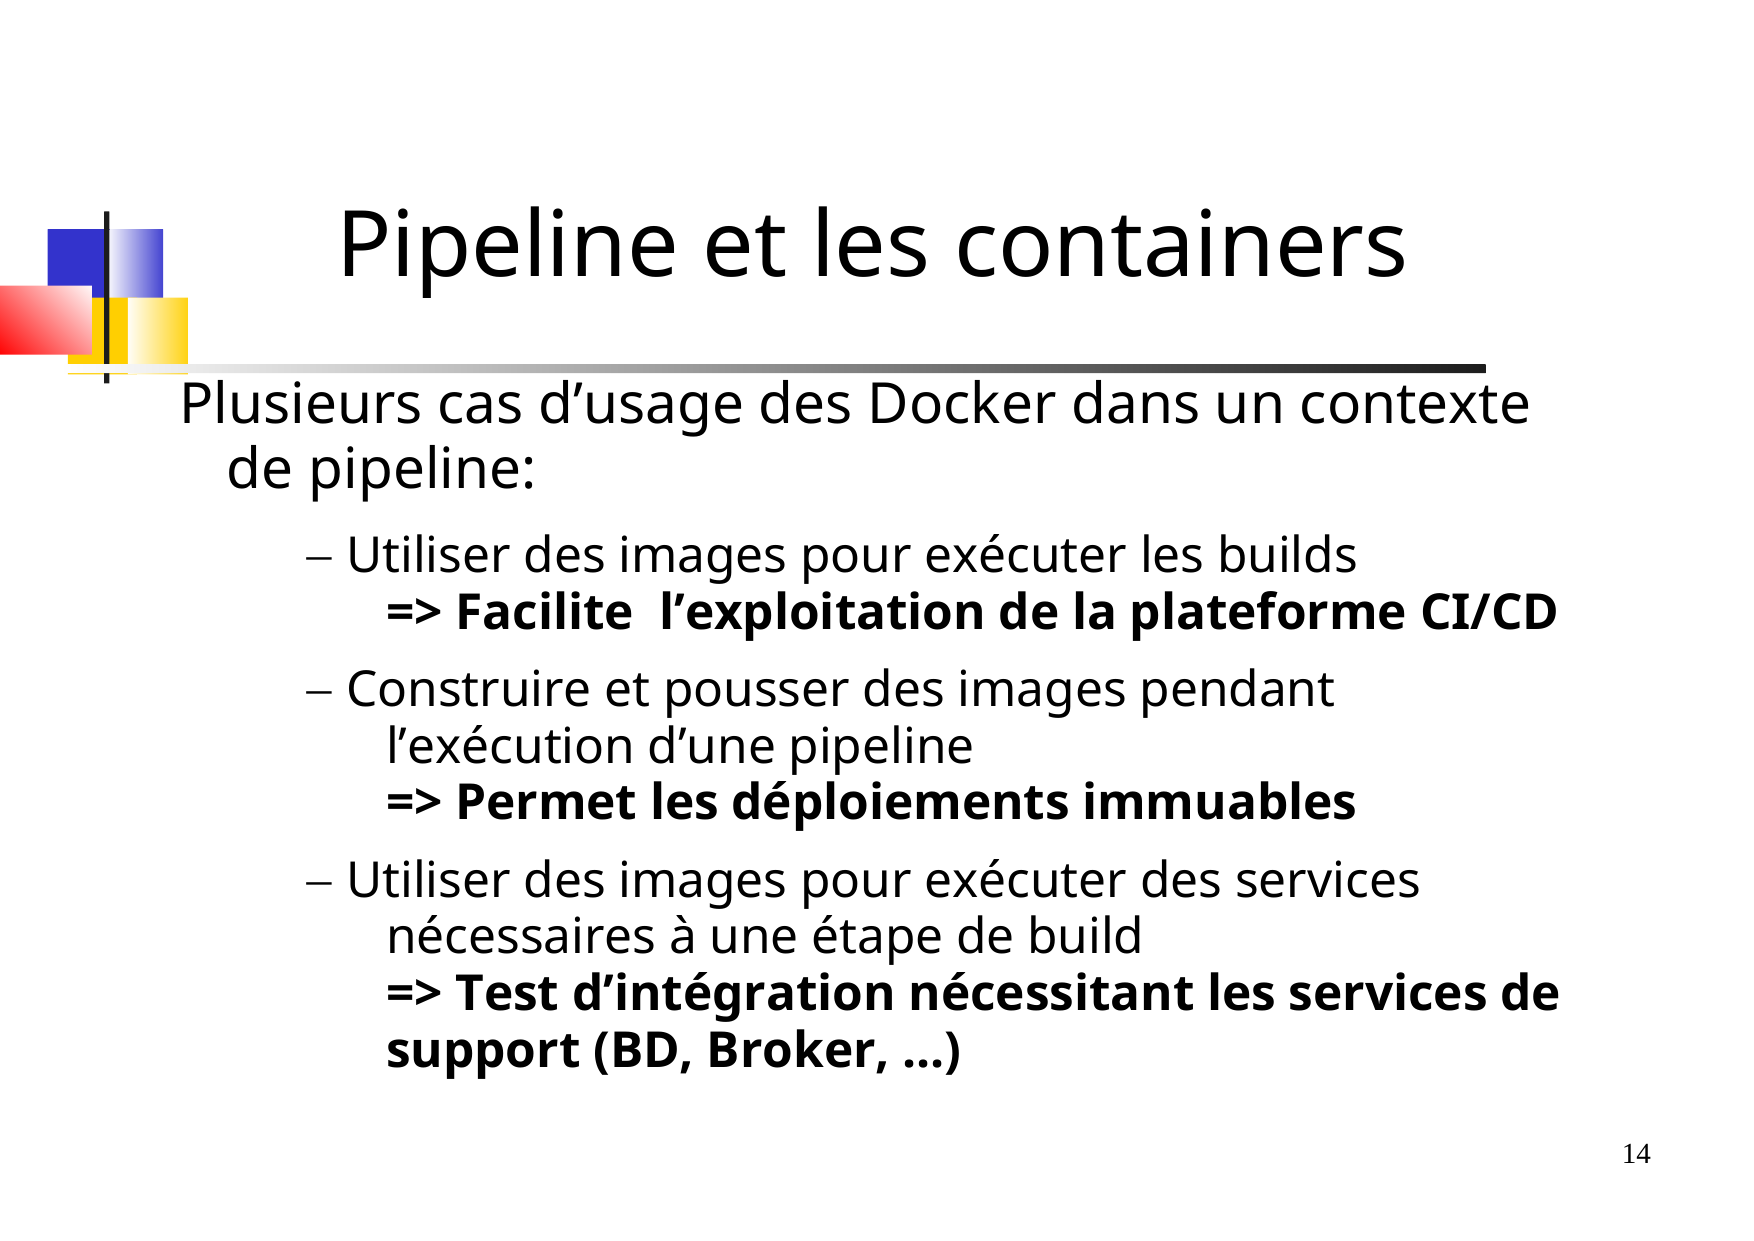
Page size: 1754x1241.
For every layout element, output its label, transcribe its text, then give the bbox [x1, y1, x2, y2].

title Pipeline et les containers [179, 139, 1567, 351]
list Plusieurs cas d’usage des Docker dans un contexte de pipeline: Utiliser des images pour exécuter les builds => Facilite l’exploitation de la plateforme CI/CD Construire et pousser des images pendant l’exécution d’une pipeline => Permet les déploiements immuables Utiliser des images pour exécuter des services nécessaires à une étape de build => Test d’intégration nécessitant les services de support (BD, Broker, ...) [179, 371, 1567, 1091]
